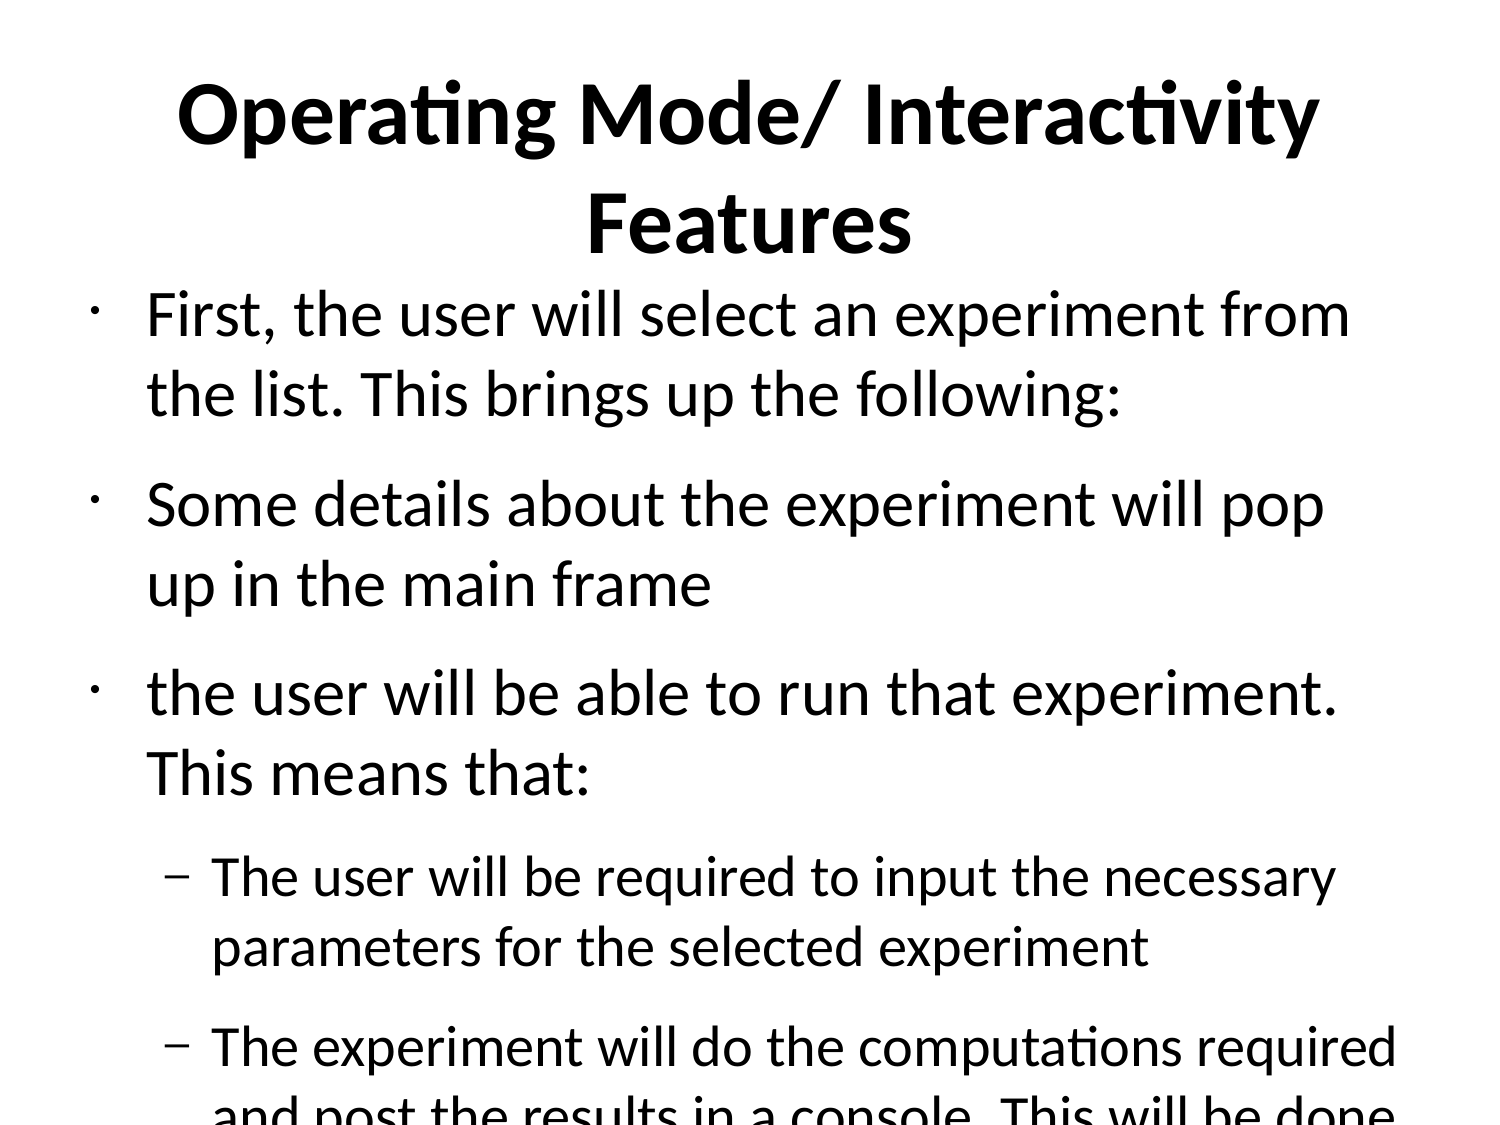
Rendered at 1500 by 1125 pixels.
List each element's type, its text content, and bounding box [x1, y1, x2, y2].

list First, the user will select an experiment from the list. This brings up the following: Some details about the experiment will pop up in the main frame the user will be able to run that experiment. This means that: The user will be required to input the necessary parameters for the selected experiment The experiment will do the computations required and post the results in a console. This will be done as interactively as possible using a logger to display step-by-step what happens in the experiment. Besides running experiments, a wizard that will help you create your own will be available. So not only you can test existing experiments, but you can add your own contribution to science! Cool, eh? [75, 262, 1425, 1005]
title Operating Mode/ Interactivity Features [75, 45, 1425, 233]
